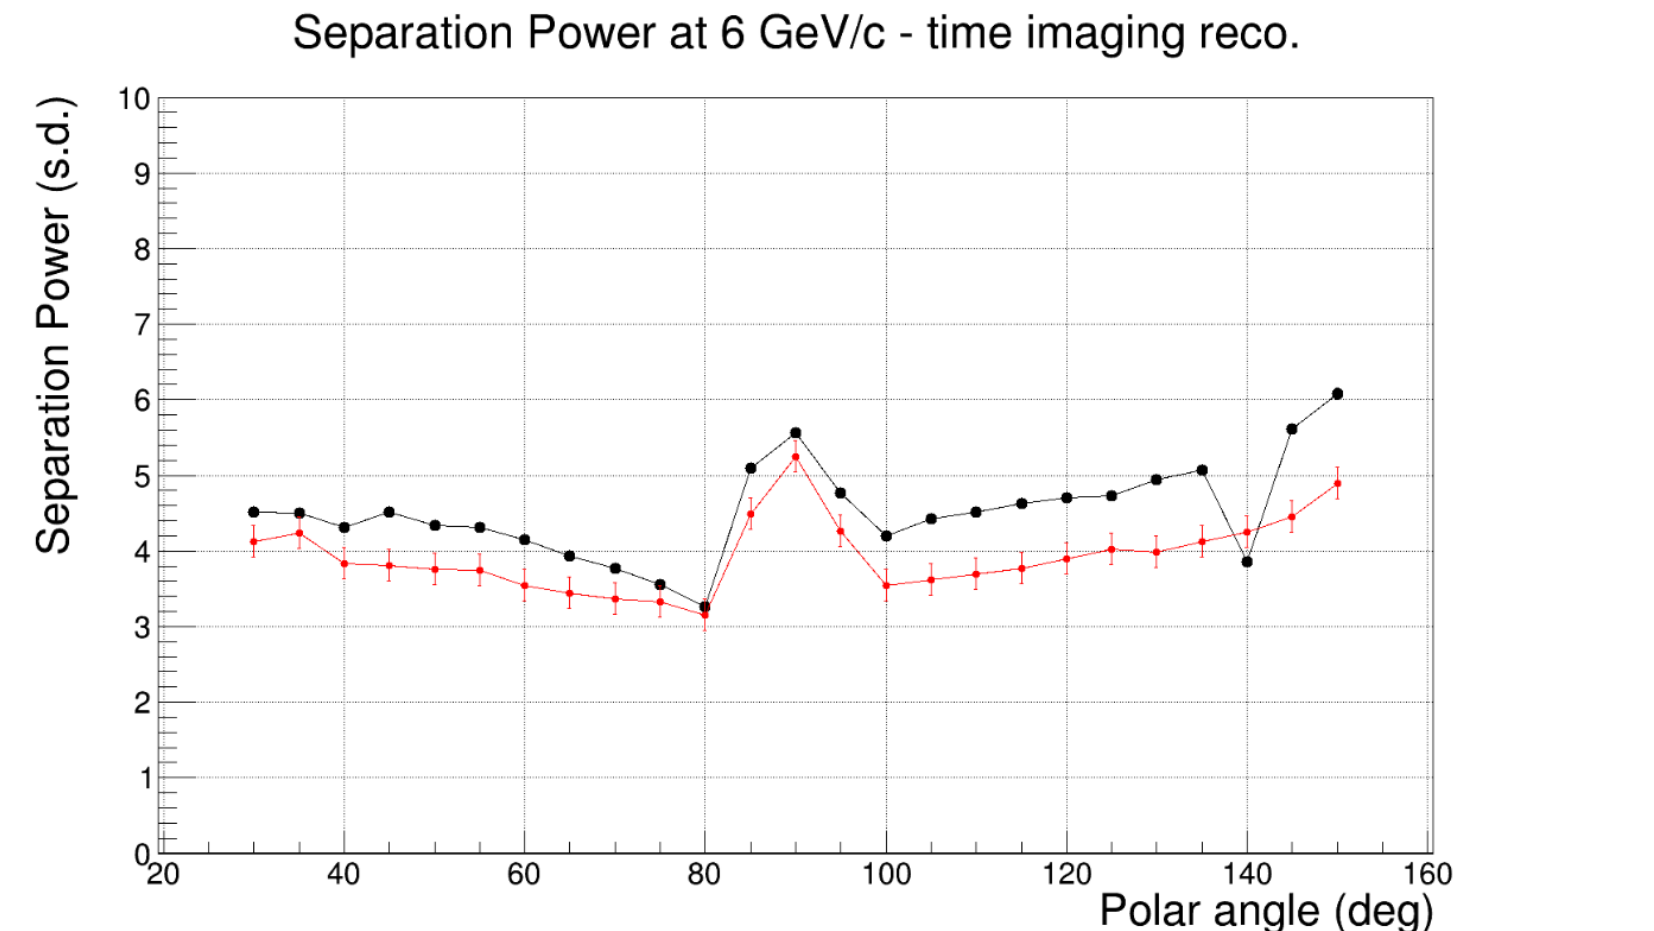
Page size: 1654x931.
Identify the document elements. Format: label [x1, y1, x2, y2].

picture [17, 7, 1463, 931]
